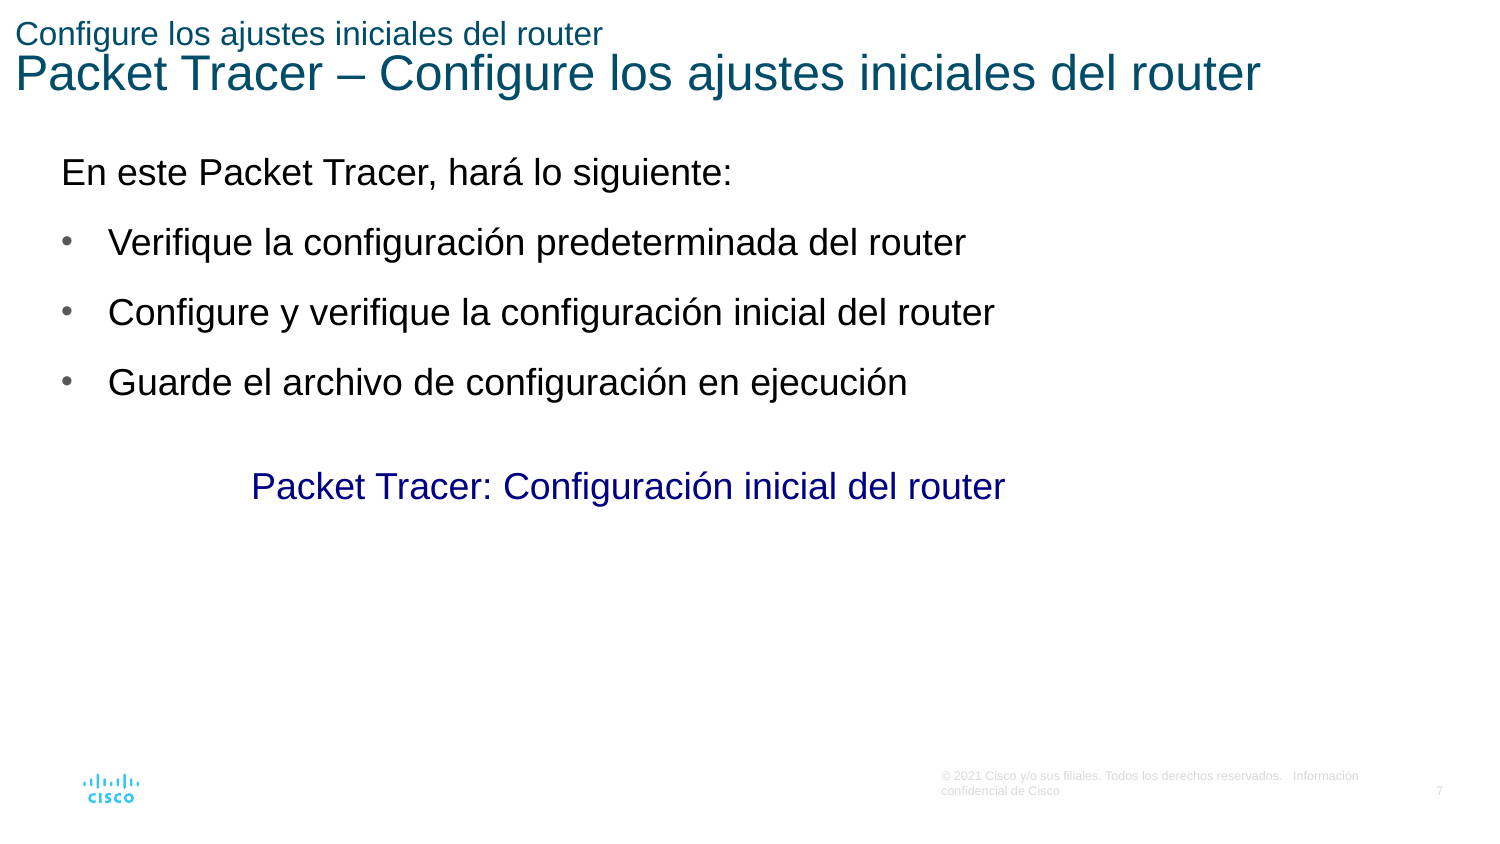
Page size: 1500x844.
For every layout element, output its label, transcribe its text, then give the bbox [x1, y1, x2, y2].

text_box Packet Tracer: Configuración inicial del router [236, 457, 1241, 533]
list En este Packet Tracer, hará lo siguiente: Verifique la configuración predeterminada del router Configure y verifique la configuración inicial del router Guarde el archivo de configuración en ejecución [46, 140, 1329, 547]
title Configure los ajustes iniciales del router Packet Tracer – Configure los ajustes iniciales del router [0, 0, 1369, 121]
